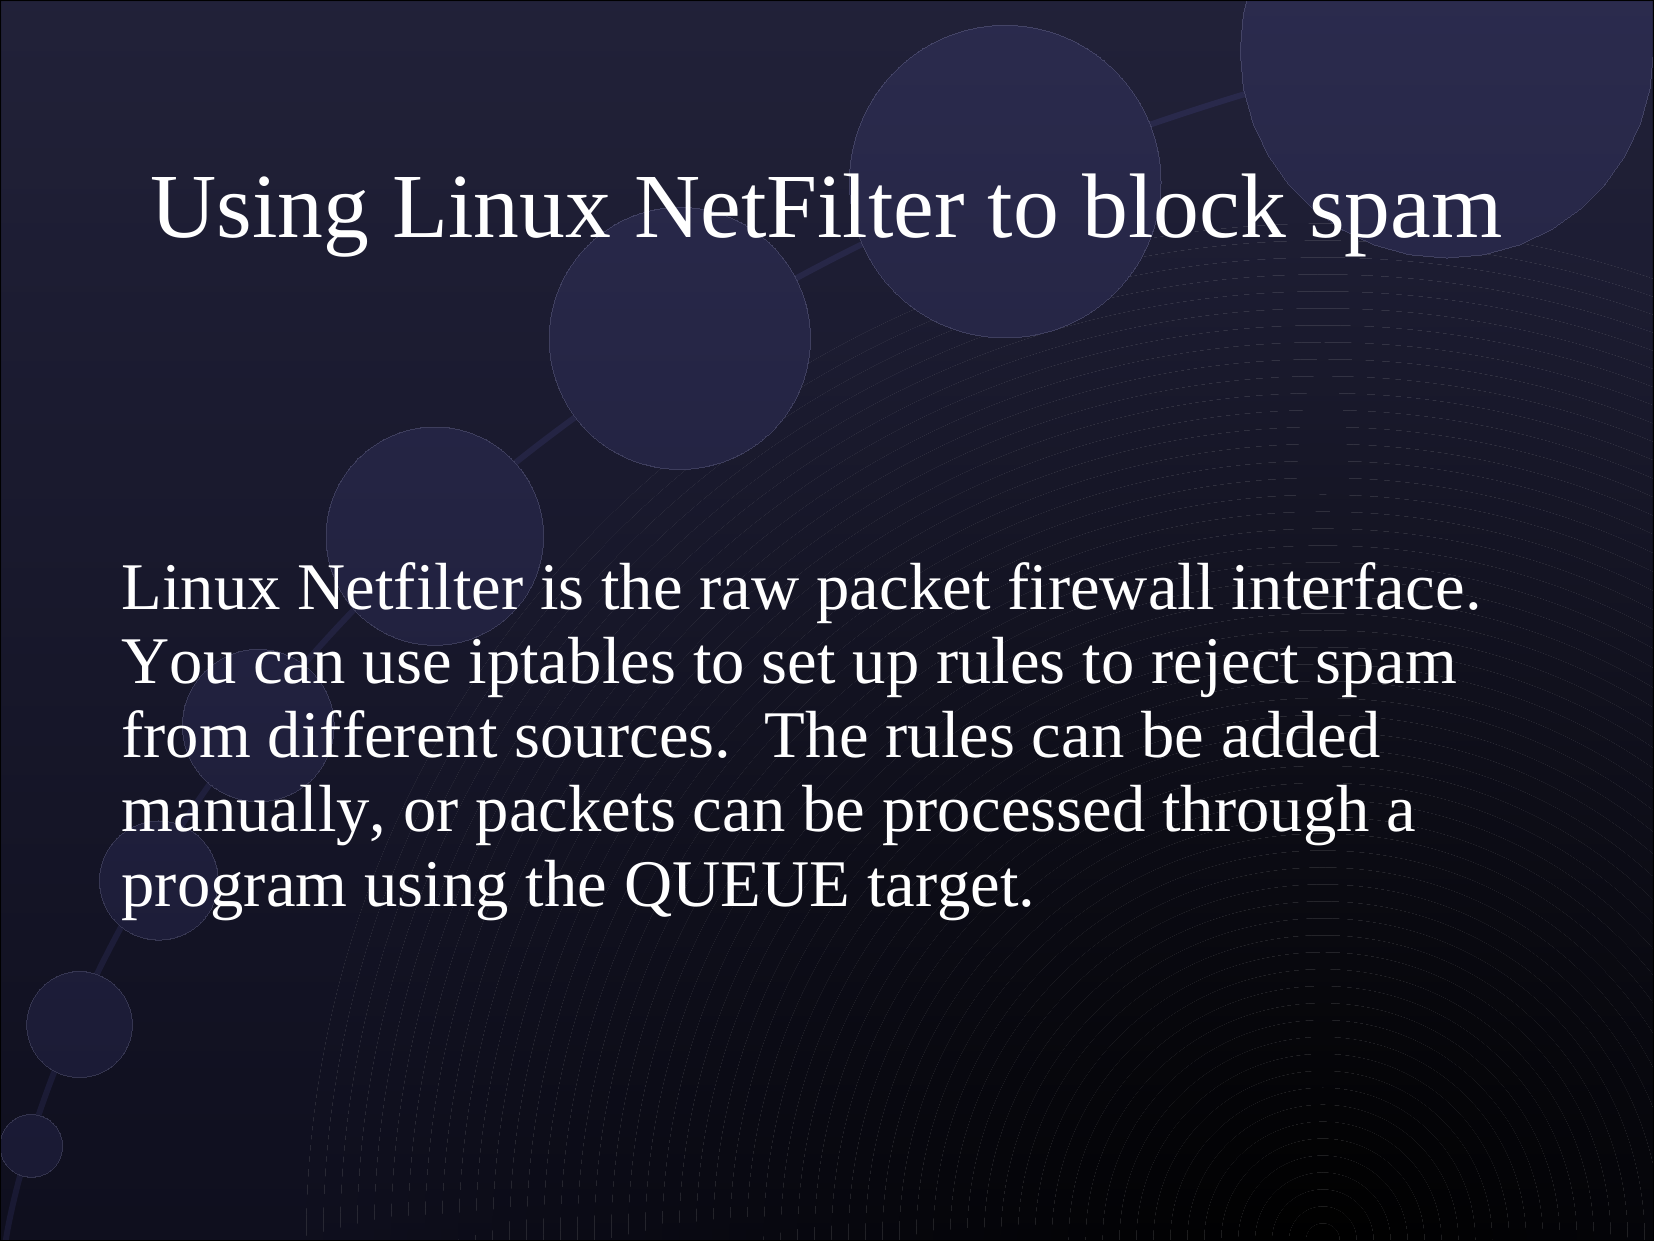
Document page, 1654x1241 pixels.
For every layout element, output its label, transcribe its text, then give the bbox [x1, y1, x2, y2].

subtitle Linux Netfilter is the raw packet firewall interface. You can use iptables to set up rules to reject spam from different sources. The rules can be added manually, or packets can be processed through a program using the QUEUE target. [121, 344, 1534, 1127]
title Using Linux NetFilter to block spam [121, 95, 1534, 318]
